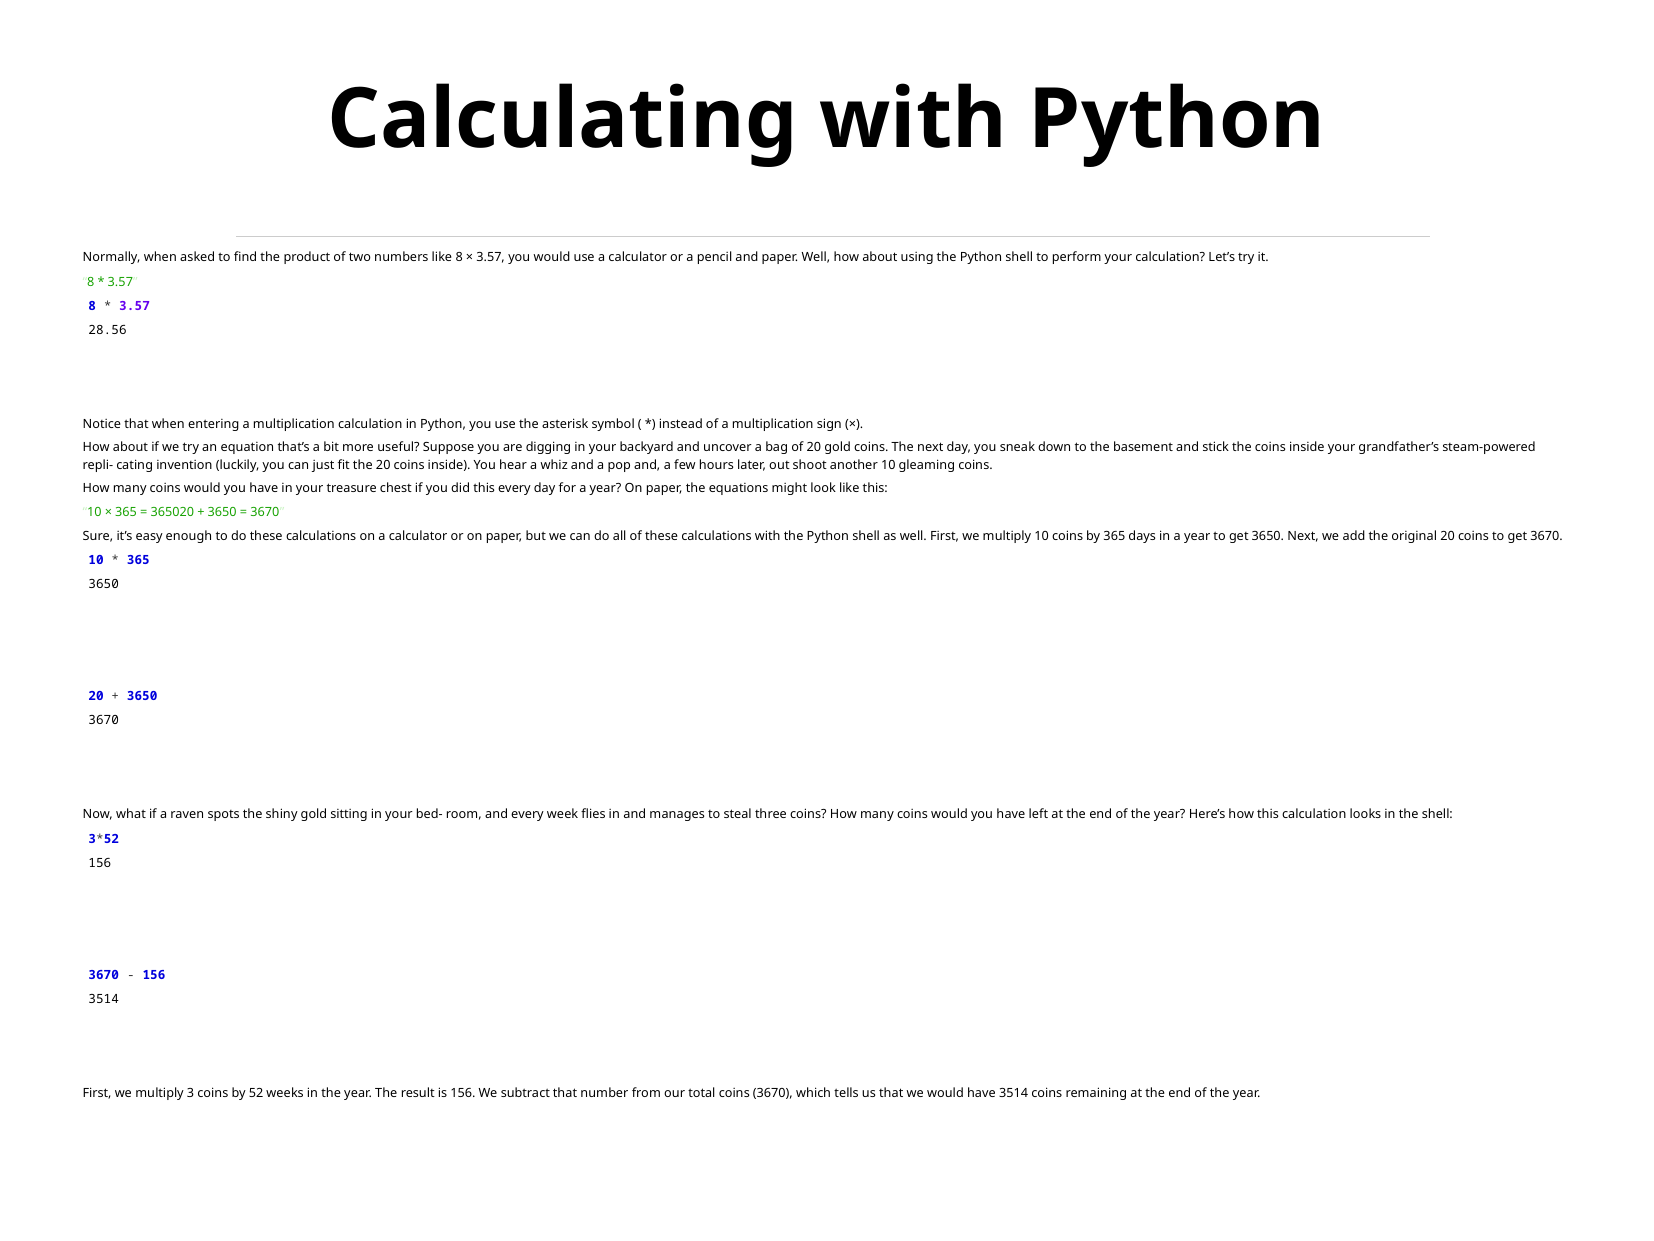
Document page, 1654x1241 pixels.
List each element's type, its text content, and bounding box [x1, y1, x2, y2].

list Normally, when asked to find the product of two numbers like 8 × 3.57, you would use a calculator or a pencil and paper. Well, how about using the Python shell to perform your calculation? Let’s try it. “8 * 3.57” 8 * 3.57 28.56 Notice that when entering a multiplication calculation in Python, you use the asterisk symbol ( *) instead of a multiplication sign (×). How about if we try an equation that’s a bit more useful? Suppose you are digging in your backyard and uncover a bag of 20 gold coins. The next day, you sneak down to the basement and stick the coins inside your grandfather’s steam-powered repli- cating invention (luckily, you can just fit the 20 coins inside). You hear a whiz and a pop and, a few hours later, out shoot another 10 gleaming coins. How many coins would you have in your treasure chest if you did this every day for a year? On paper, the equations might look like this: “10 × 365 = 365020 + 3650 = 3670” Sure, it’s easy enough to do these calculations on a calculator or on paper, but we can do all of these calculations with the Python shell as well. First, we multiply 10 coins by 365 days in a year to get 3650. Next, we add the original 20 coins to get 3670. 10 * 365 3650 20 + 3650 3670 Now, what if a raven spots the shiny gold sitting in your bed- room, and every week flies in and manages to steal three coins? How many coins would you have left at the end of the year? Here’s how this calculation looks in the shell: 3*52 156 3670 - 156 3514 First, we multiply 3 coins by 52 weeks in the year. The result is 156. We subtract that number from our total coins (3670), which tells us that we would have 3514 coins remaining at the end of the year. [82, 248, 1571, 1111]
title Calculating with Python [82, 11, 1571, 219]
